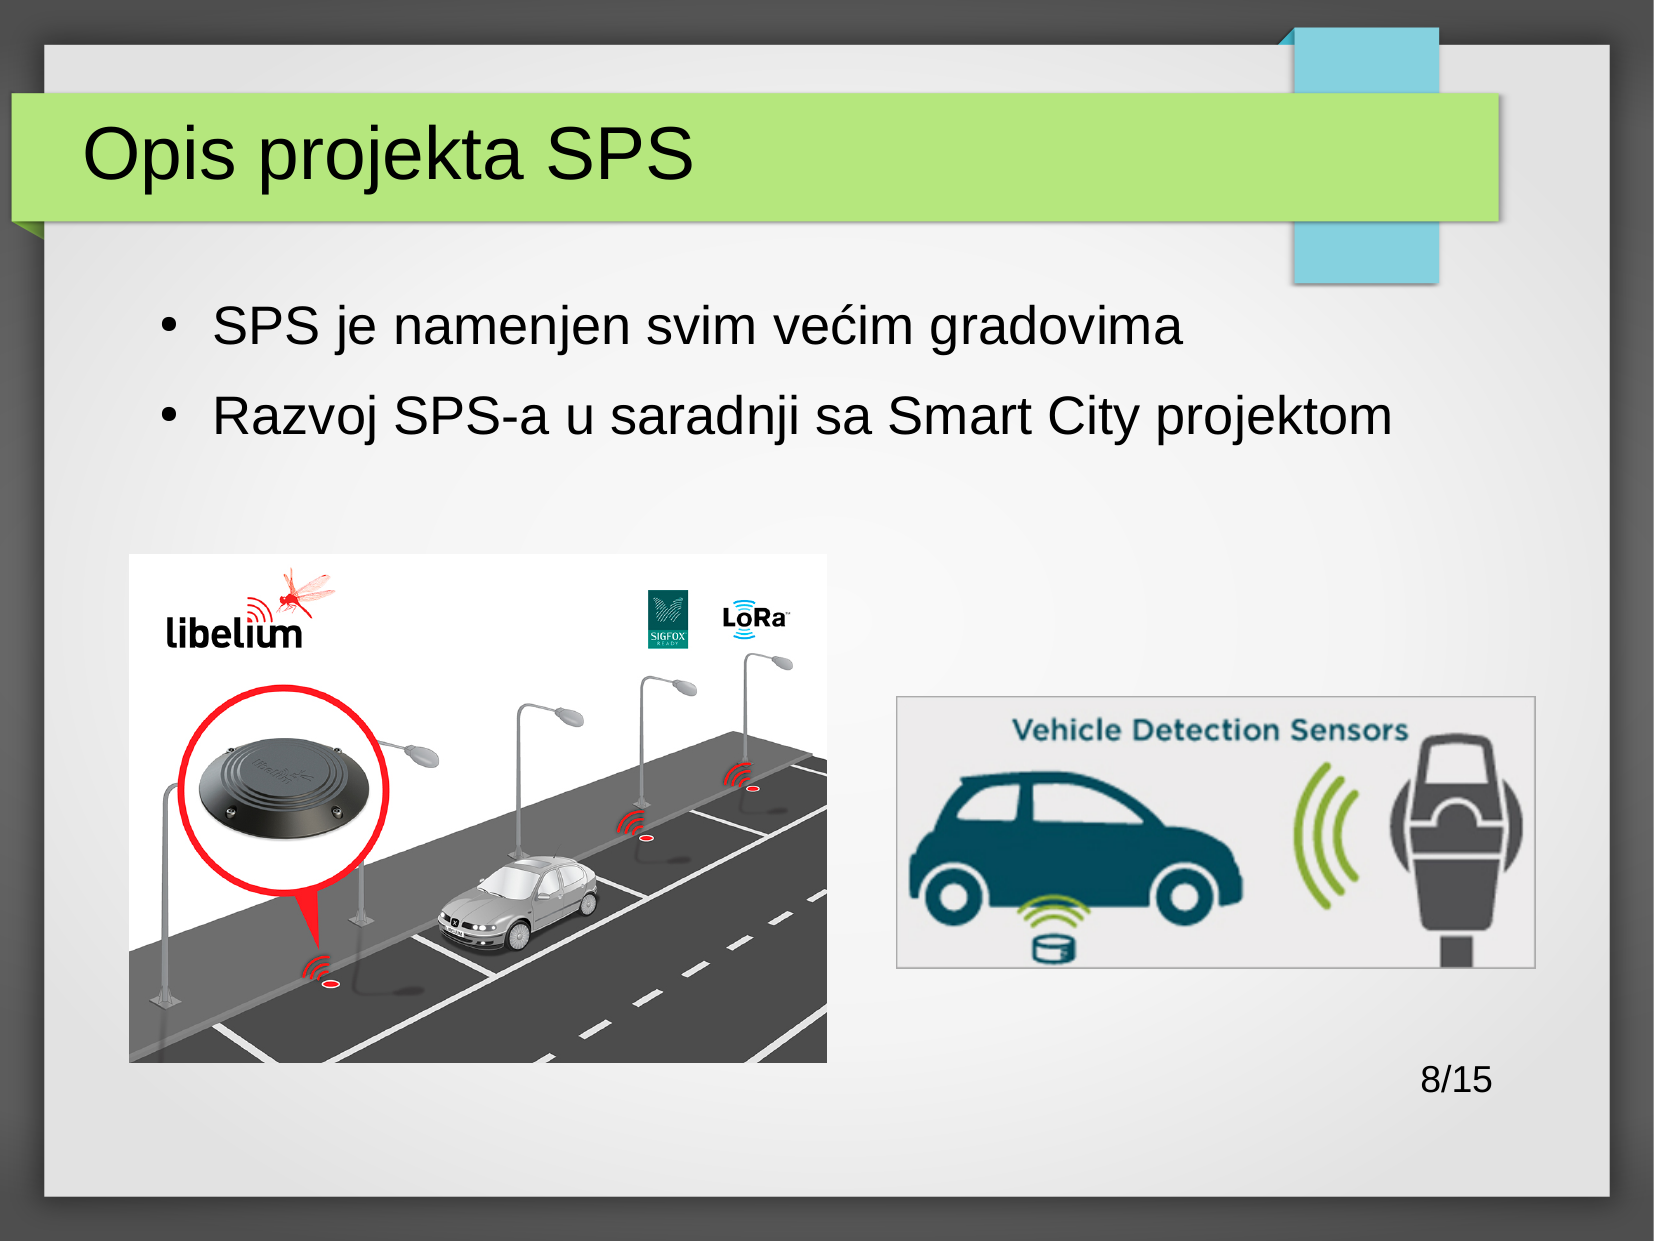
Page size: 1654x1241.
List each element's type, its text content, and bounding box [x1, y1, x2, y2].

list SPS je namenjen svim većim gradovima Razvoj SPS-a u saradnji sa Smart City projektom [141, 295, 1524, 544]
text_box 8/15 [1405, 1051, 1534, 1132]
title Opis projekta SPS [82, 94, 1264, 213]
picture [0, 0, 1654, 1241]
